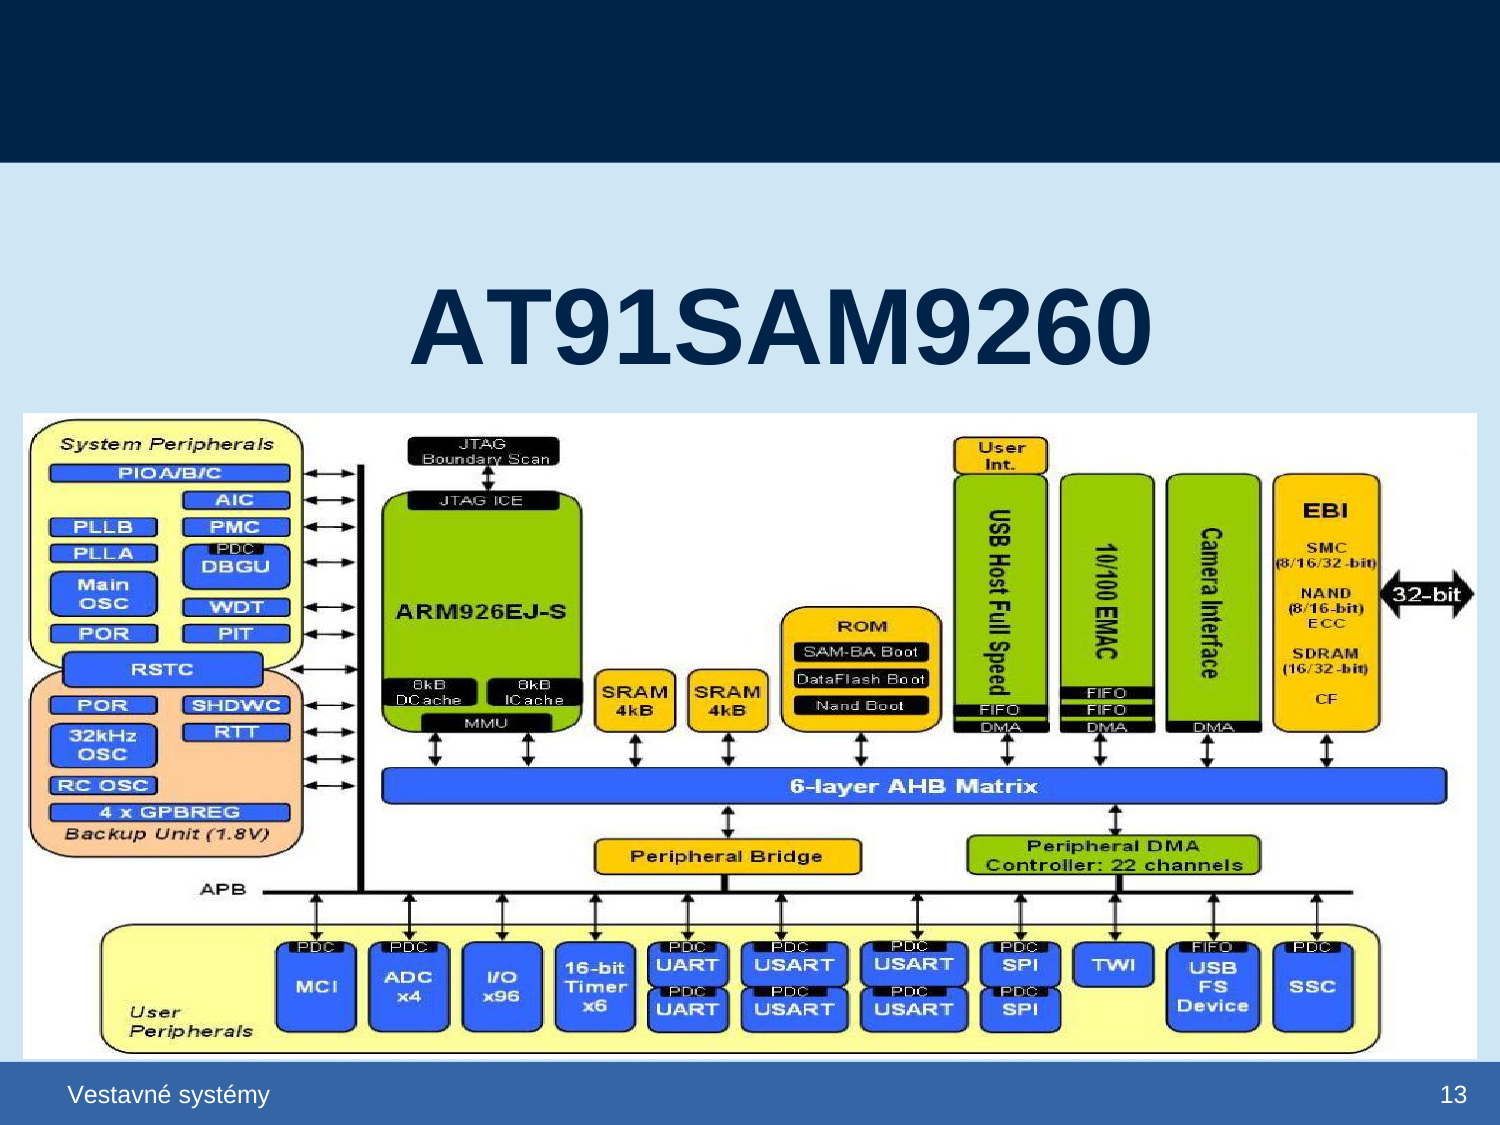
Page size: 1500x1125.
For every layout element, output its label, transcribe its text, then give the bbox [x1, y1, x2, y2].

title AT91SAM9260 [39, 177, 1465, 413]
picture [23, 413, 1477, 1060]
